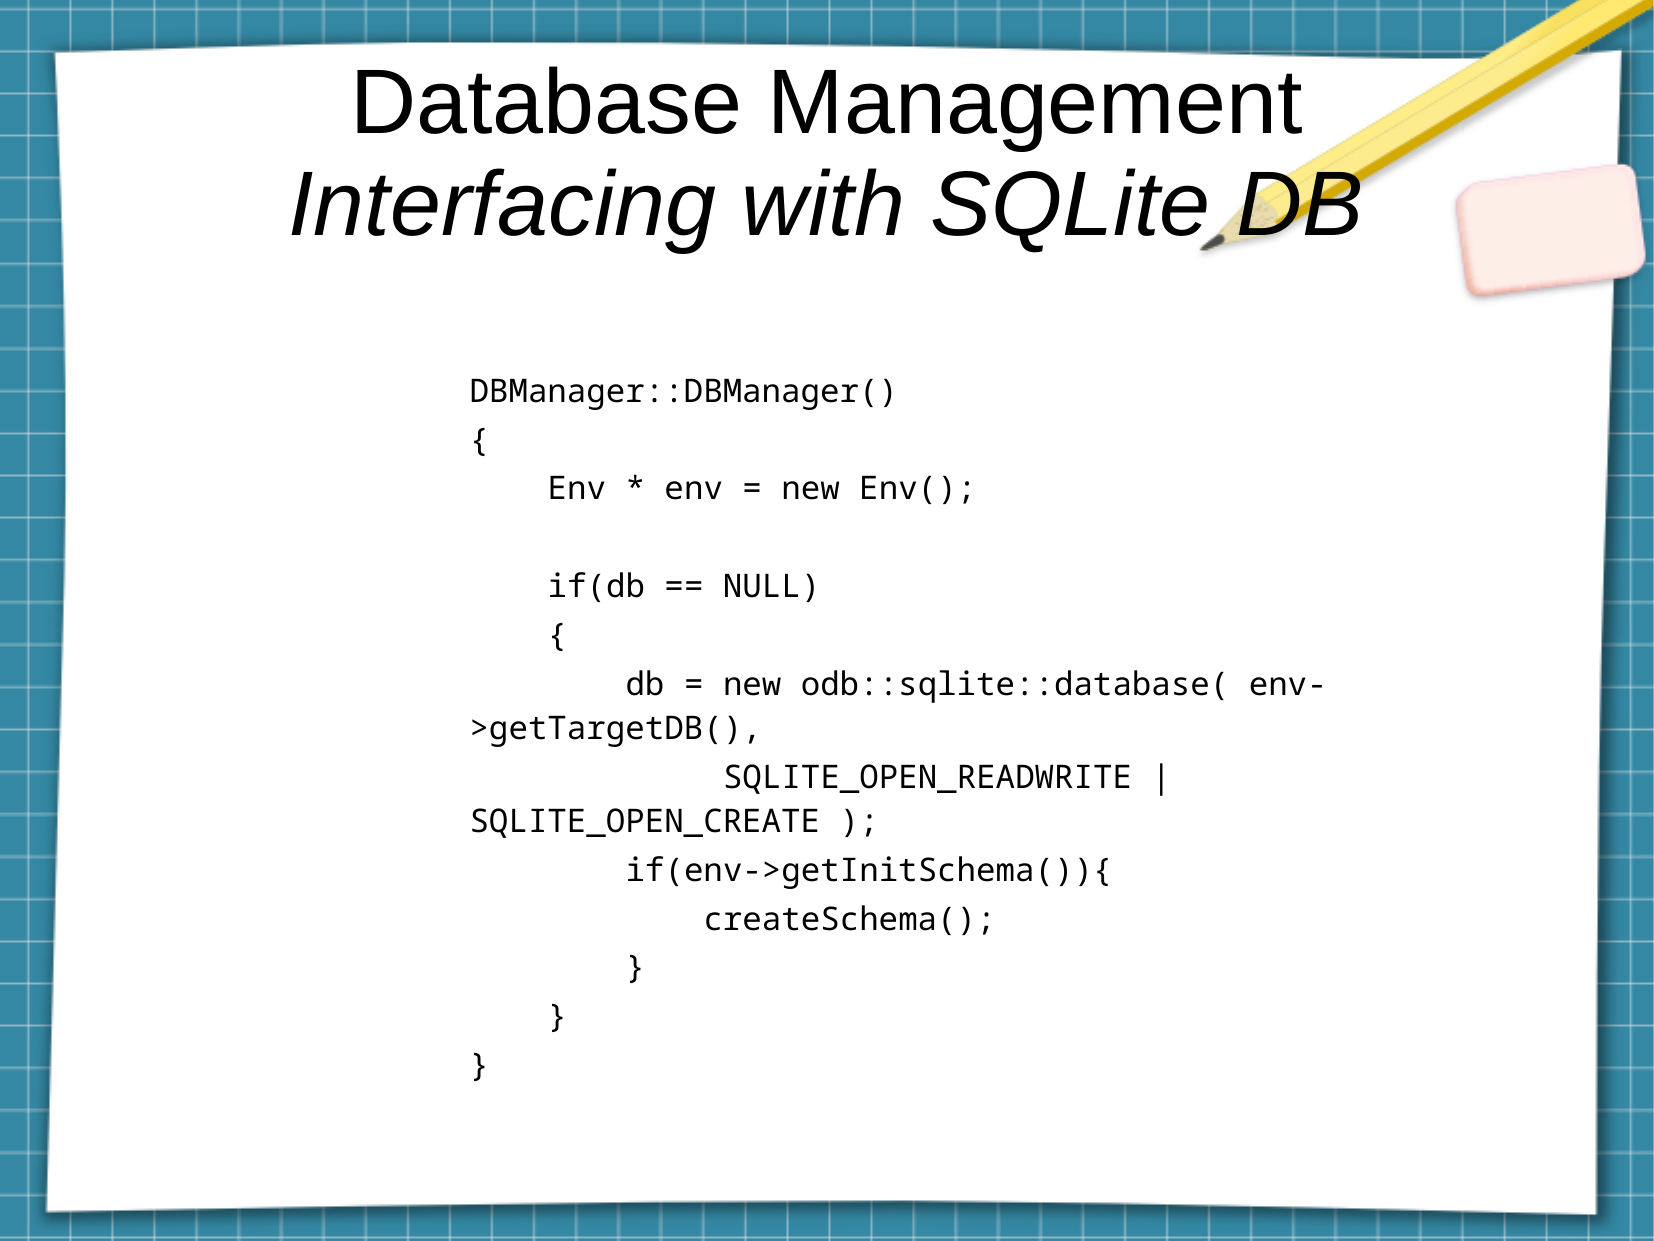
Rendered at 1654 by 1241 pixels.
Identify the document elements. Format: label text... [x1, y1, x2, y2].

list DBManager::DBManager() { Env * env = new Env(); if(db == NULL) { db = new odb::sqlite::database( env->getTargetDB(), SQLITE_OPEN_READWRITE | SQLITE_OPEN_CREATE ); if(env->getInitSchema()){ createSchema(); } } } [82, 367, 1571, 1087]
title Database Management Interfacing with SQLite DB [82, 49, 1571, 257]
picture [0, 0, 1654, 1241]
